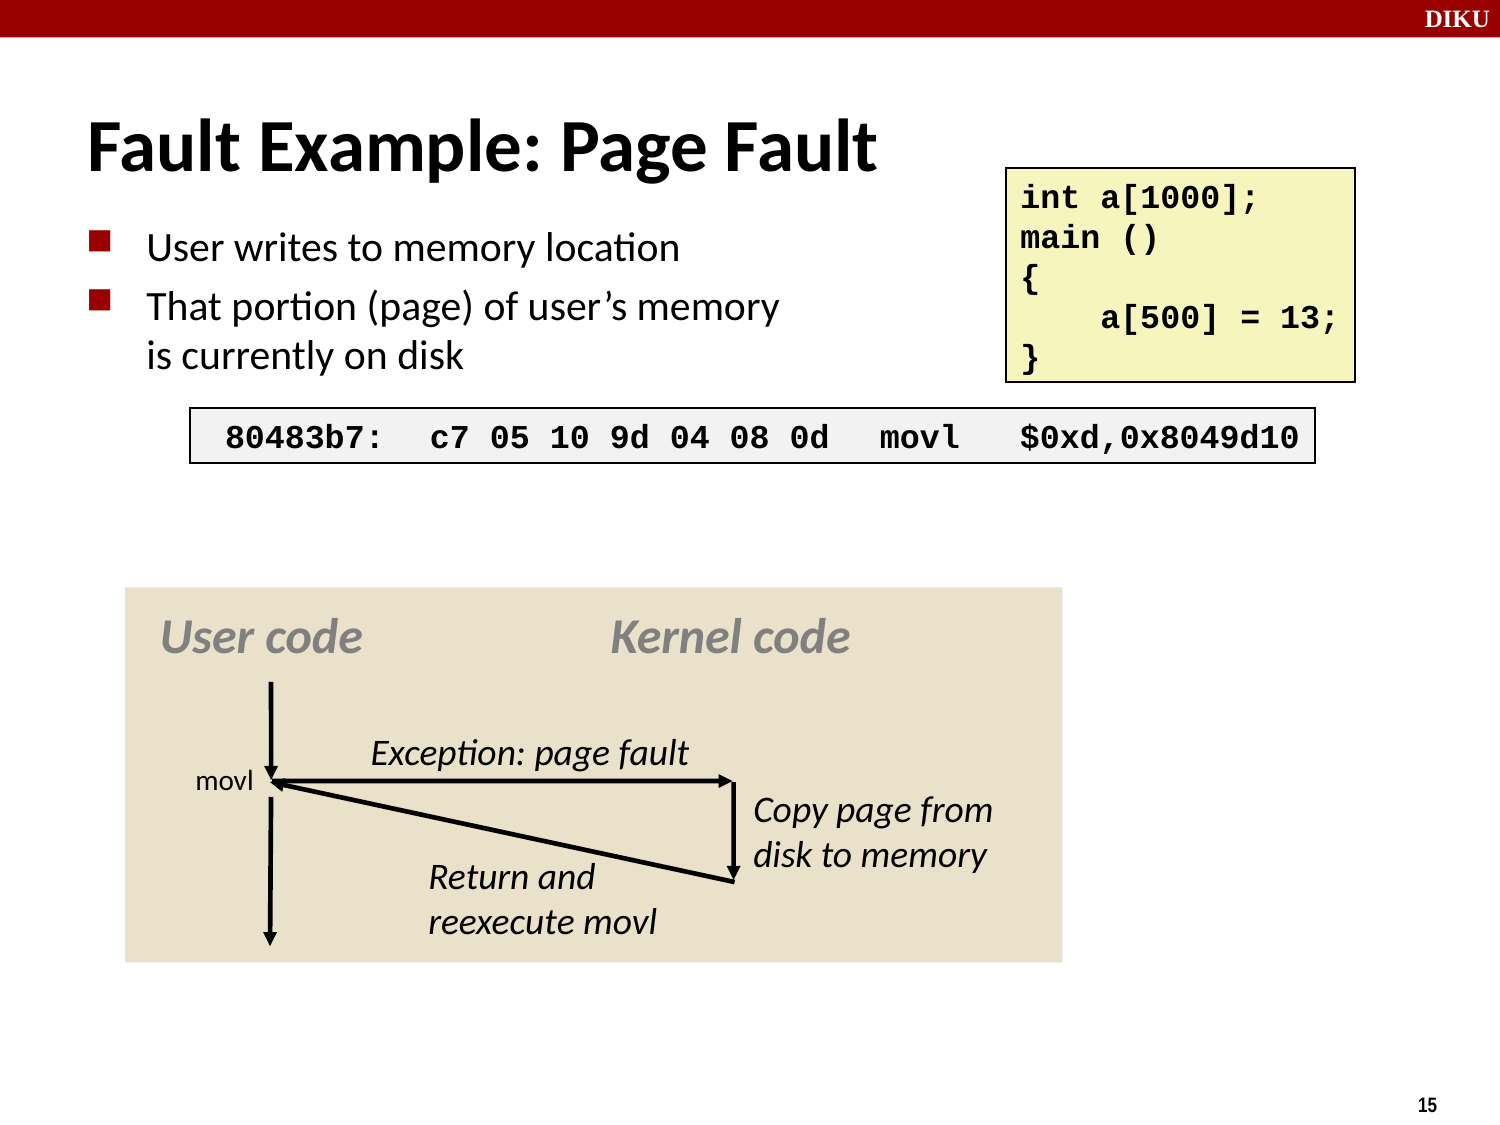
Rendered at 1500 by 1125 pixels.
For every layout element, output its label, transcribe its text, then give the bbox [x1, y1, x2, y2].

title Fault Example: Page Fault [72, 96, 1368, 188]
text_box [295, 783, 732, 878]
list User writes to memory location That portion (page) of user’s memory is currently on disk [75, 212, 1413, 388]
text_box Copy page from disk to memory [738, 777, 1063, 883]
text_box 80483b7: c7 05 10 9d 04 08 0d movl $0xd,0x8049d10 [190, 408, 1315, 463]
text_box movl [180, 753, 269, 804]
text_box Exception: page fault [355, 721, 705, 781]
text_box [125, 587, 1063, 963]
text_box Kernel code [595, 596, 866, 671]
text_box Return and reexecute movl [413, 844, 712, 949]
text_box User code [144, 596, 378, 671]
text_box int a[1000]; main () { a[500] = 13; } [1005, 167, 1356, 383]
